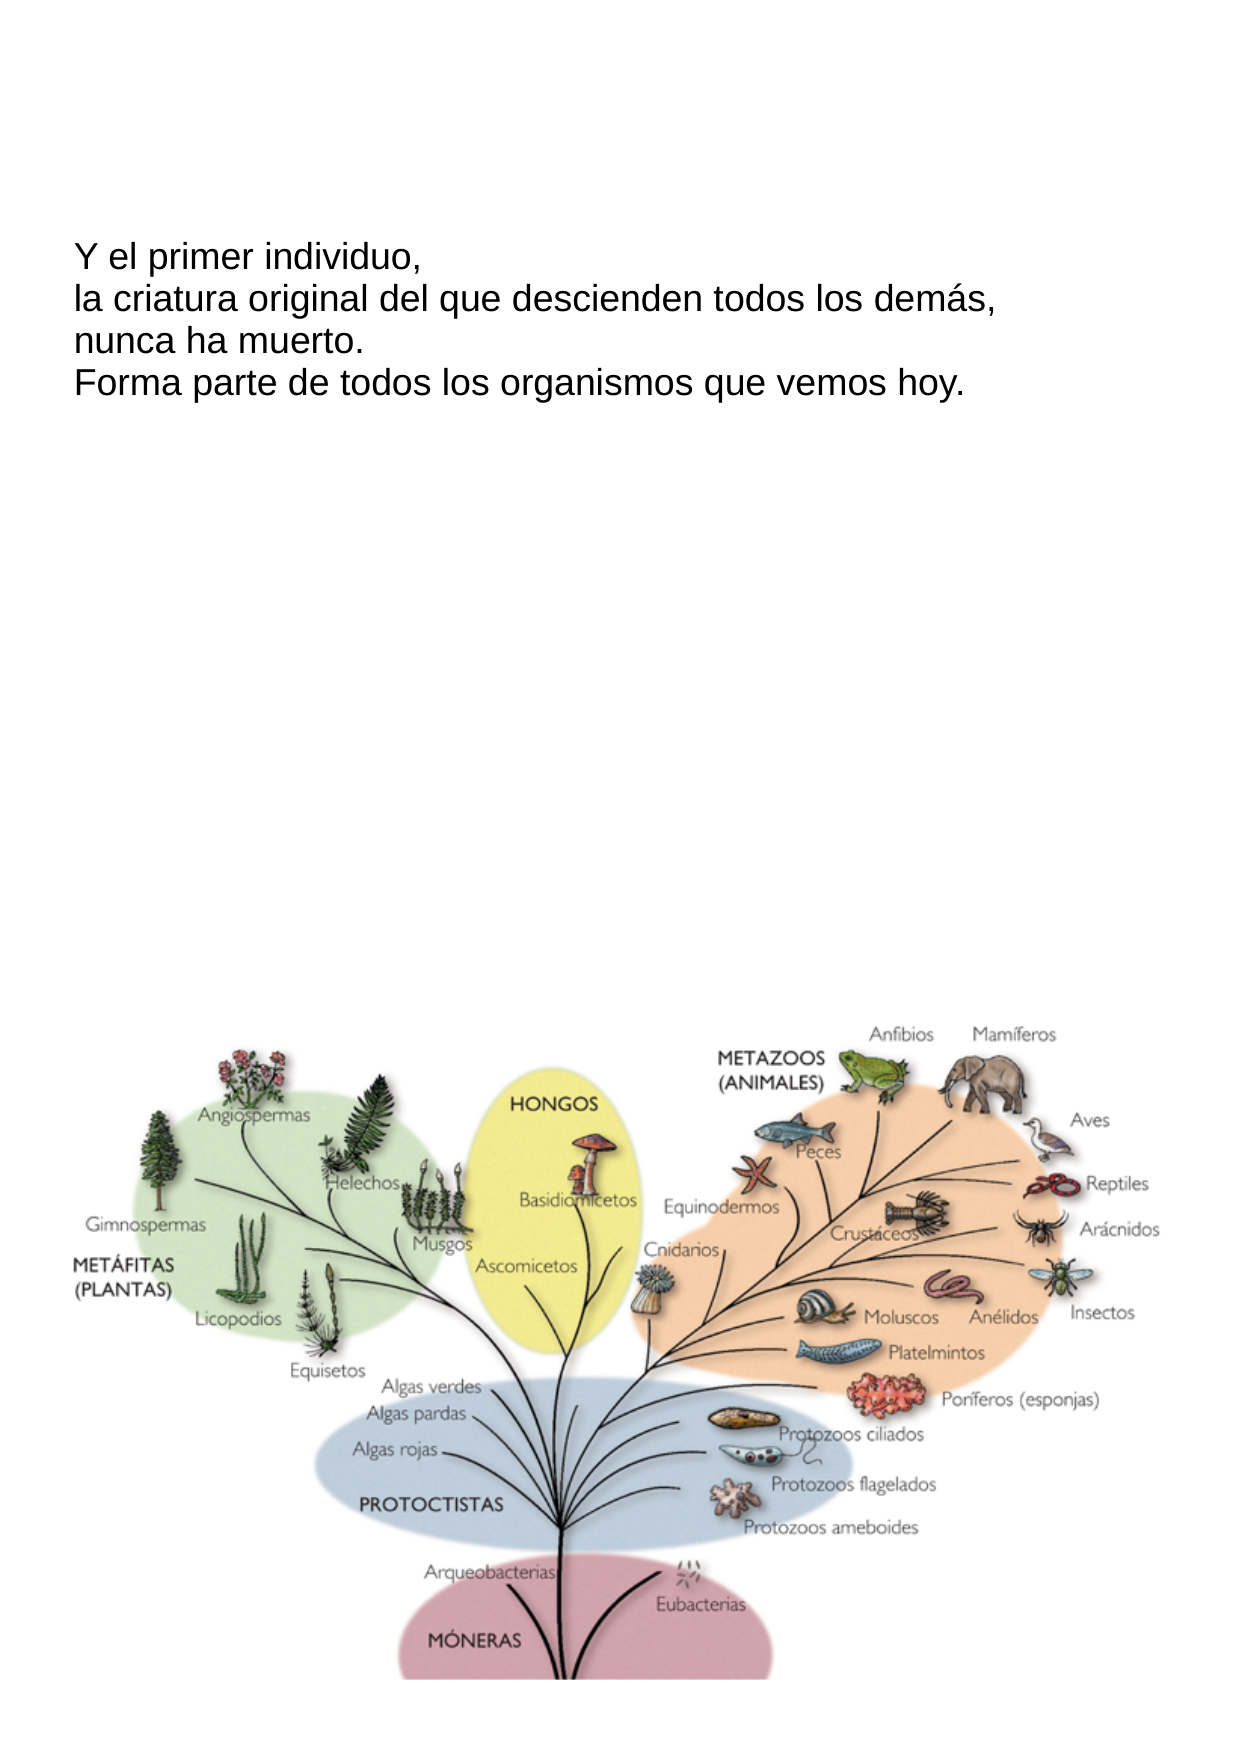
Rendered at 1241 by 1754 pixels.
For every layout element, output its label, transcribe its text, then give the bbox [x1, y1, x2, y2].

picture [59, 980, 1182, 1684]
text_box Y el primer individuo, la criatura original del que descienden todos los demás, nunca ha muerto. Forma parte de todos los organismos que vemos hoy. [59, 228, 1182, 579]
